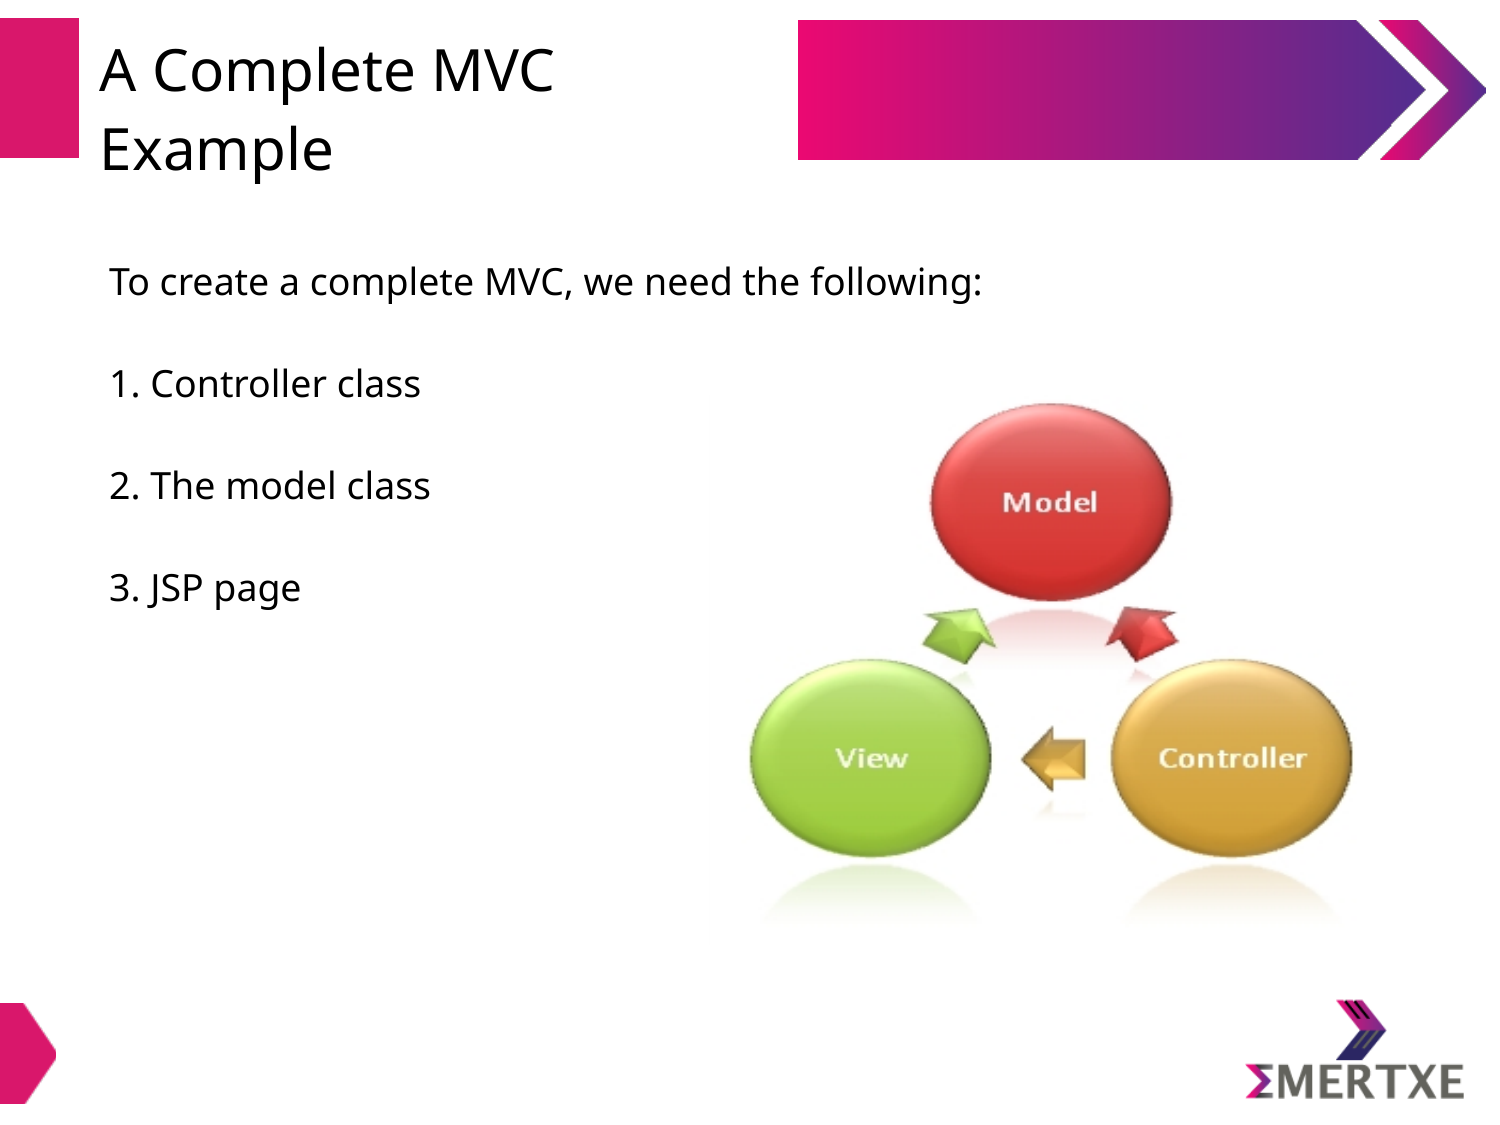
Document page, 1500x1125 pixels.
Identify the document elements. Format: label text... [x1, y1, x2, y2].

text_box To create a complete MVC, we need the following: 1. Controller class 2. The model class 3. JSP page [94, 248, 1406, 613]
picture [708, 395, 1406, 945]
picture [1245, 996, 1465, 1099]
text_box A Complete MVC Example [85, 21, 735, 173]
picture [798, 20, 1486, 160]
